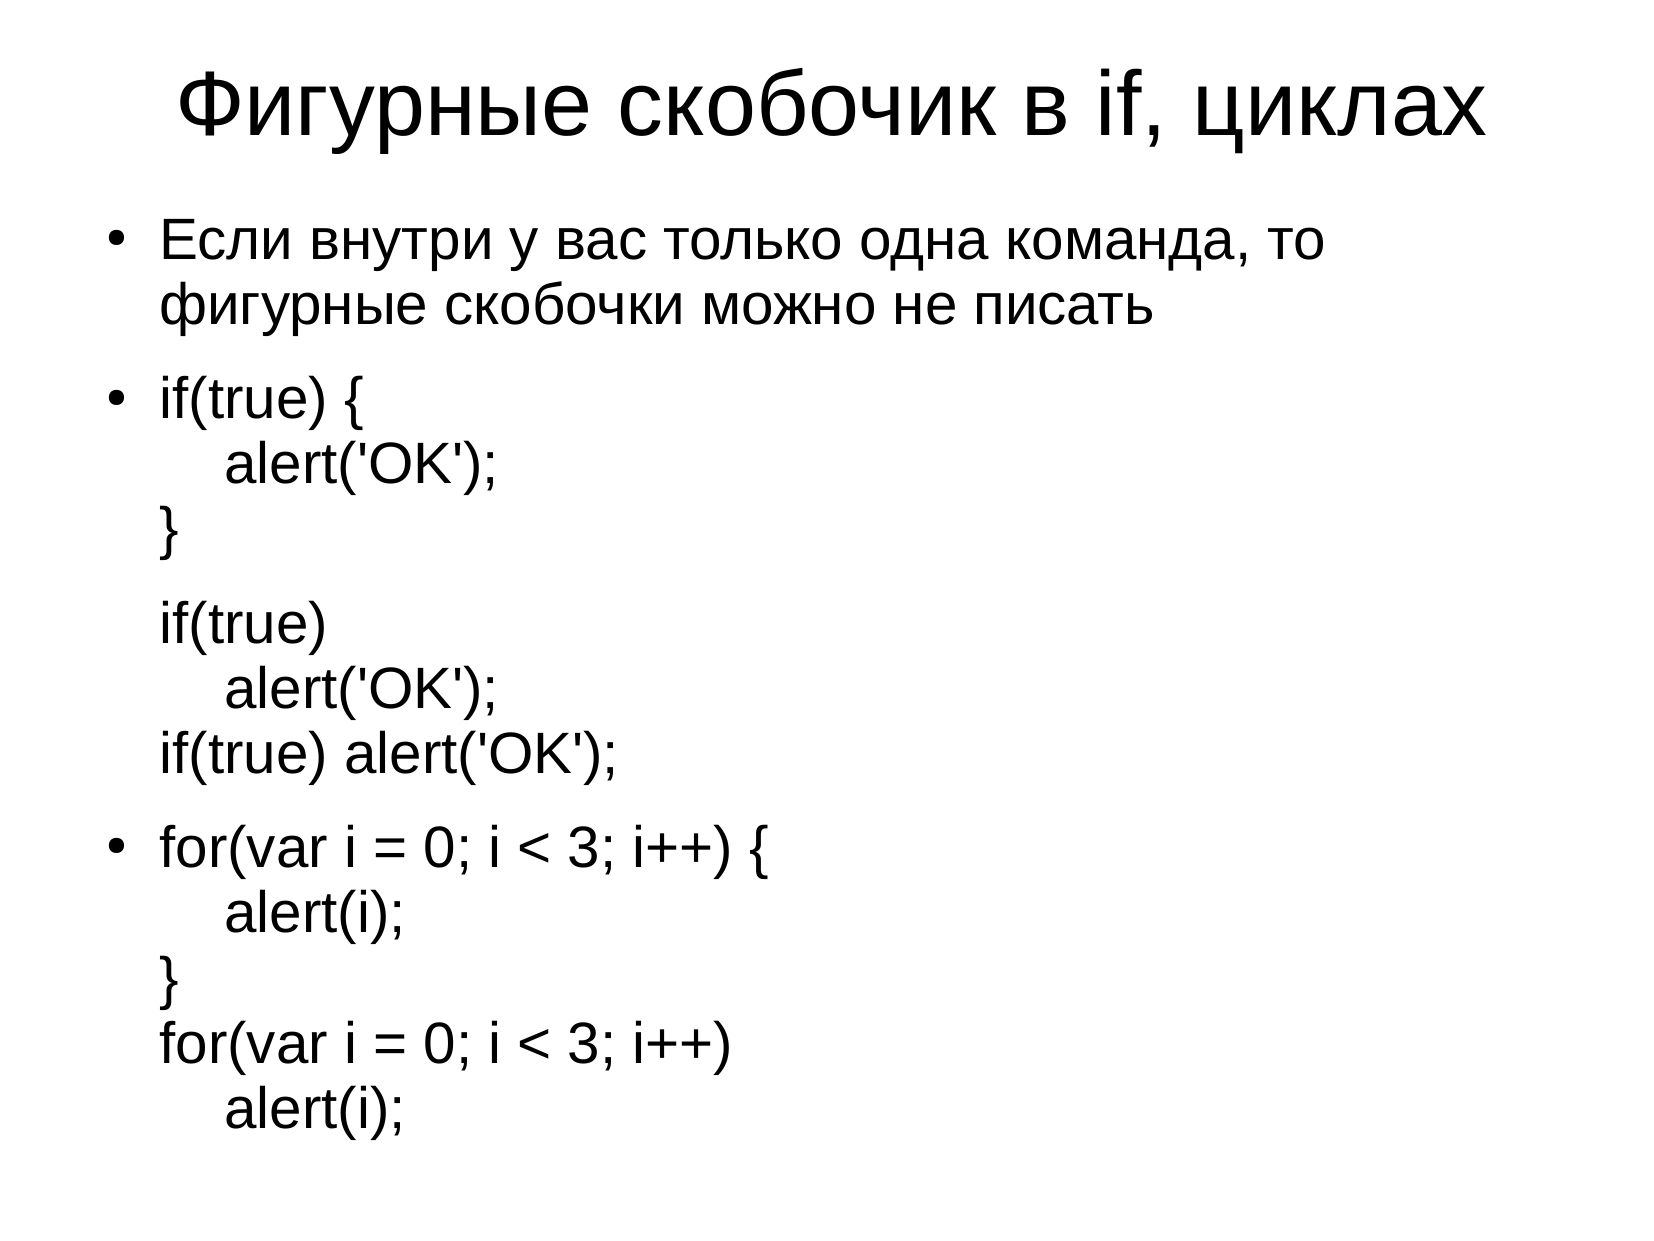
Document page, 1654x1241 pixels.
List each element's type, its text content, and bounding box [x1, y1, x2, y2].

title Фигурные скобочик в if, циклах [88, 0, 1577, 206]
list Если внутри у вас только одна команда, то фигурные скобочки можно не писать if(true) { alert('OK'); } if(true) alert('OK'); if(true) alert('OK'); for(var i = 0; i < 3; i++) { alert(i); } for(var i = 0; i < 3; i++) alert(i); [88, 206, 1577, 1203]
